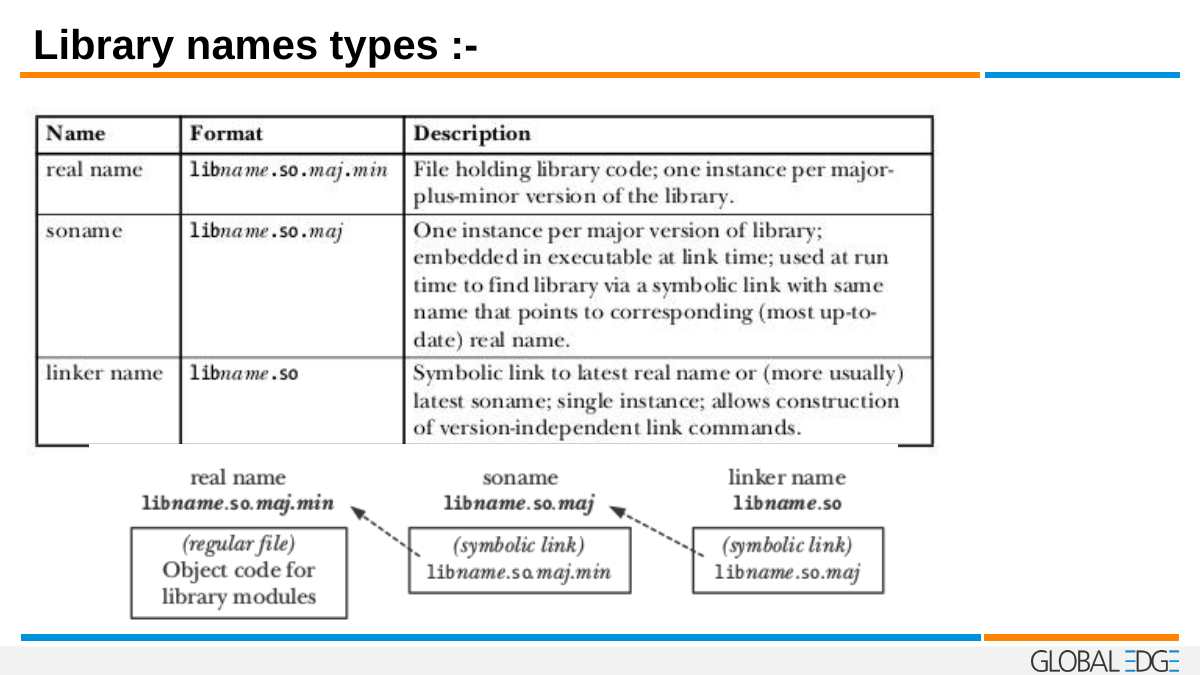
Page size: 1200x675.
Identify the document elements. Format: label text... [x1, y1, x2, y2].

picture [26, 106, 945, 626]
text_box Library names types :- [18, 14, 598, 77]
picture [1031, 650, 1179, 672]
